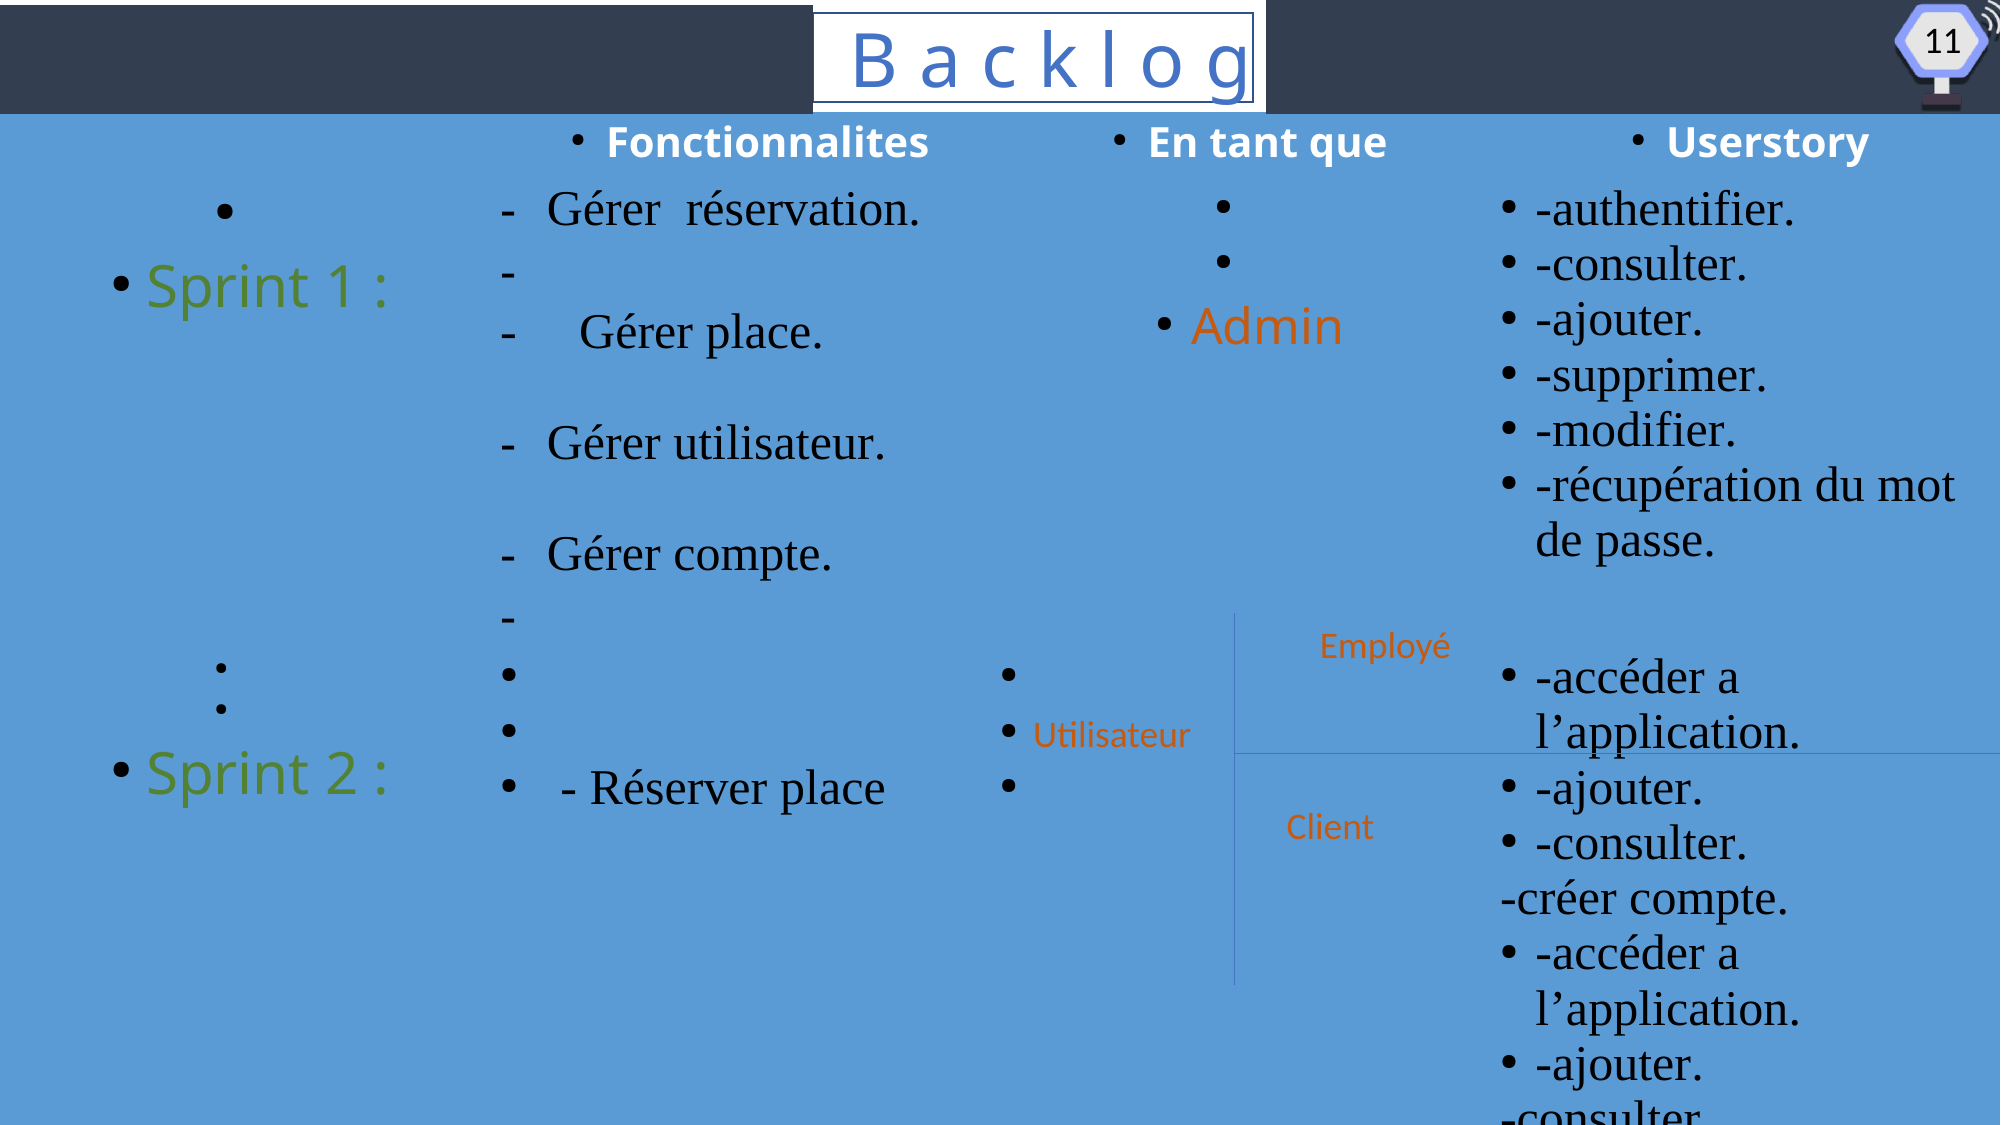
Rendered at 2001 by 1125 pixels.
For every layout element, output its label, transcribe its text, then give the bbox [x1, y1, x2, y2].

table_header [0, 114, 500, 181]
table_cell -authentifier. -consulter. -ajouter. -supprimer. -modifier. -récupération du mot de passe. [1500, 181, 2000, 649]
table_header Fonctionnalites [500, 112, 1000, 181]
table_header Userstory [1500, 114, 2000, 181]
text_box Utilisateur [1018, 702, 1215, 763]
text_box [1266, 0, 2000, 114]
table_cell Admin [1000, 181, 1500, 649]
text_box 11 [1908, 8, 1991, 69]
table_cell Sprint 2 : [0, 649, 500, 1125]
text_box Employé [1304, 613, 1477, 720]
table_cell - Réserver place [500, 649, 1000, 1125]
table_cell -accéder a l’application. -ajouter. -consulter. -créer compte. -accéder a l’application. -ajouter. -consulter. -Payement. [1500, 649, 2000, 753]
picture [1890, 0, 2000, 106]
table_cell [1000, 649, 1500, 1125]
text_box [0, 5, 834, 114]
table_header En tant que [1000, 112, 1500, 181]
text_box Backlog [834, 4, 1266, 111]
table_cell Gérer réservation. - Gérer place. Gérer utilisateur. Gérer compte. [500, 181, 1000, 649]
table_cell [1235, 649, 1500, 753]
table_cell Sprint 1 : [0, 181, 500, 649]
table_cell -accéder a l’application. -ajouter. -consulter. -créer compte. -accéder a l’application. -ajouter. -consulter. -Payement. [1500, 754, 2000, 1125]
text_box Client [1271, 794, 1444, 855]
